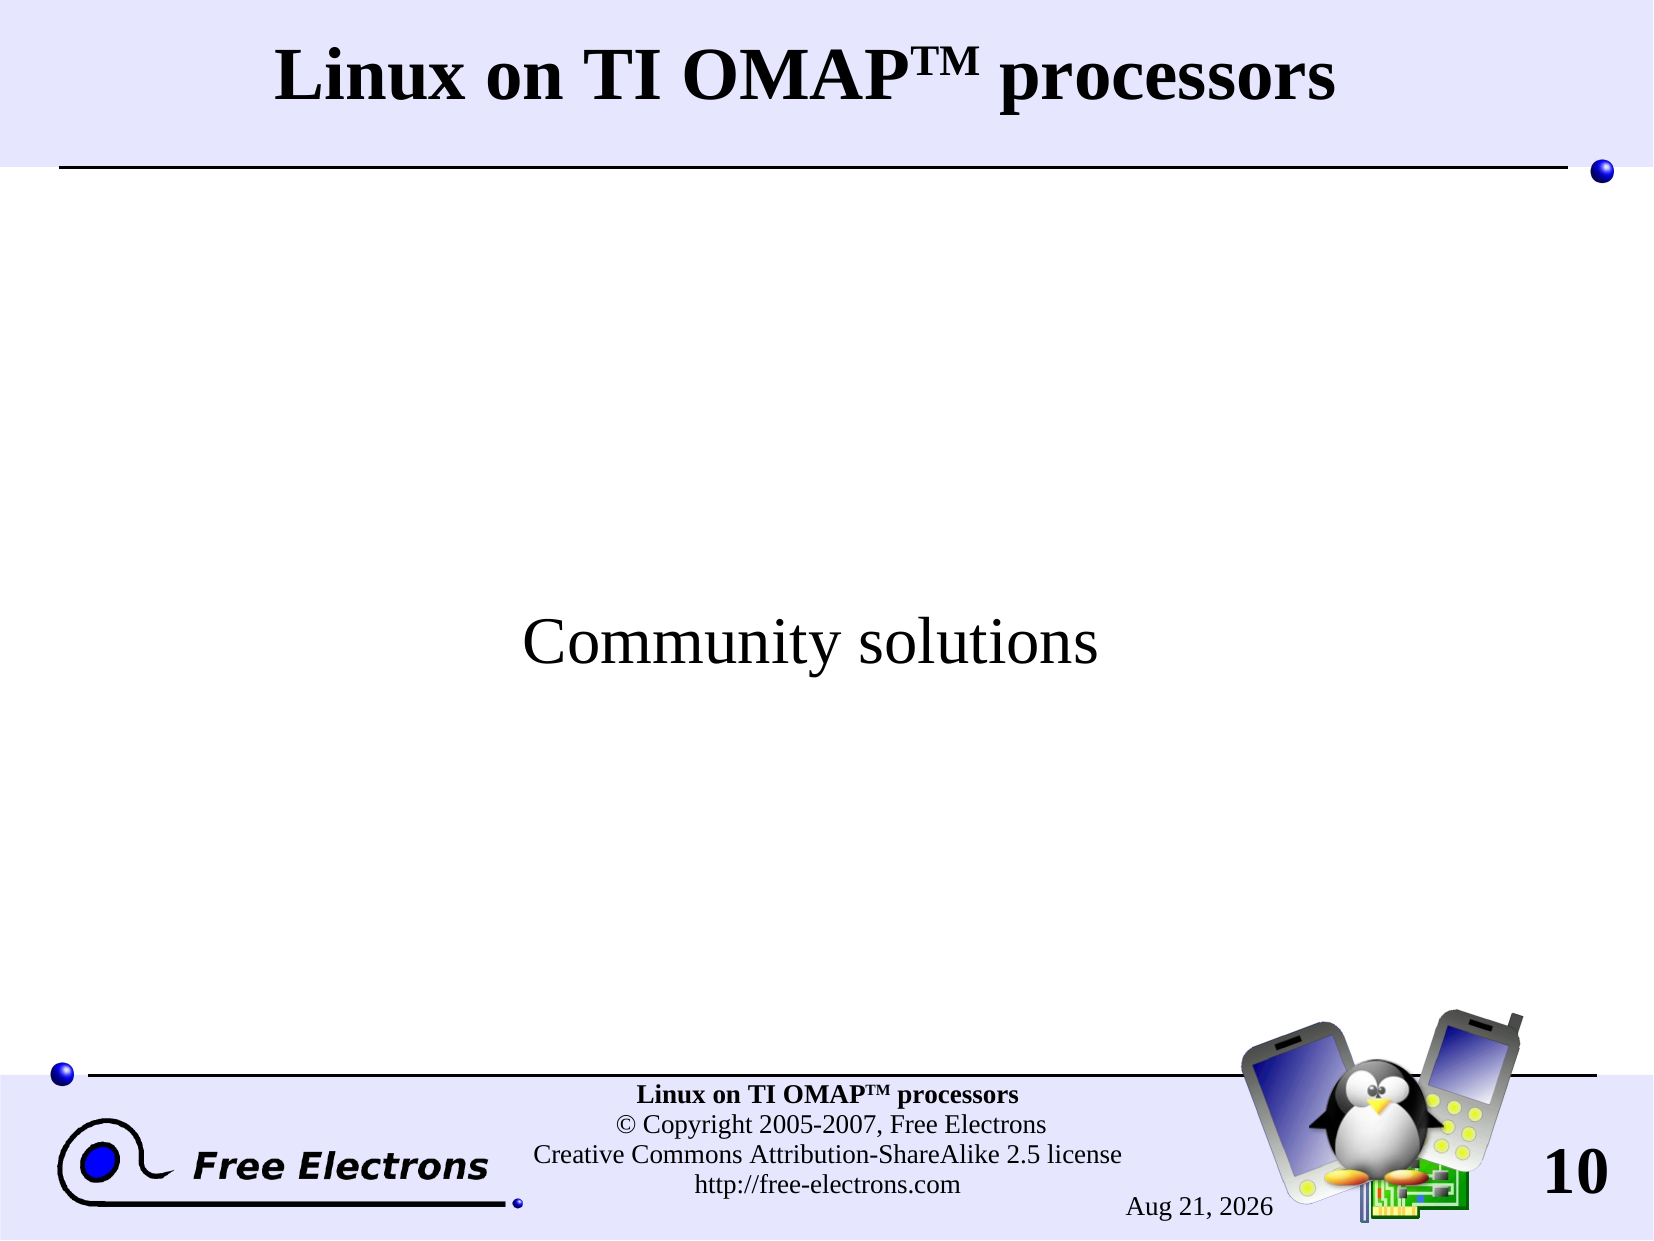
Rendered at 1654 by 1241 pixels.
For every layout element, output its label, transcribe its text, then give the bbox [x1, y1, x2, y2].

subtitle Community solutions [105, 216, 1518, 1066]
picture [50, 1107, 527, 1216]
title Linux on TI OMAPTM processors [60, 12, 1551, 138]
picture [1231, 1007, 1538, 1241]
